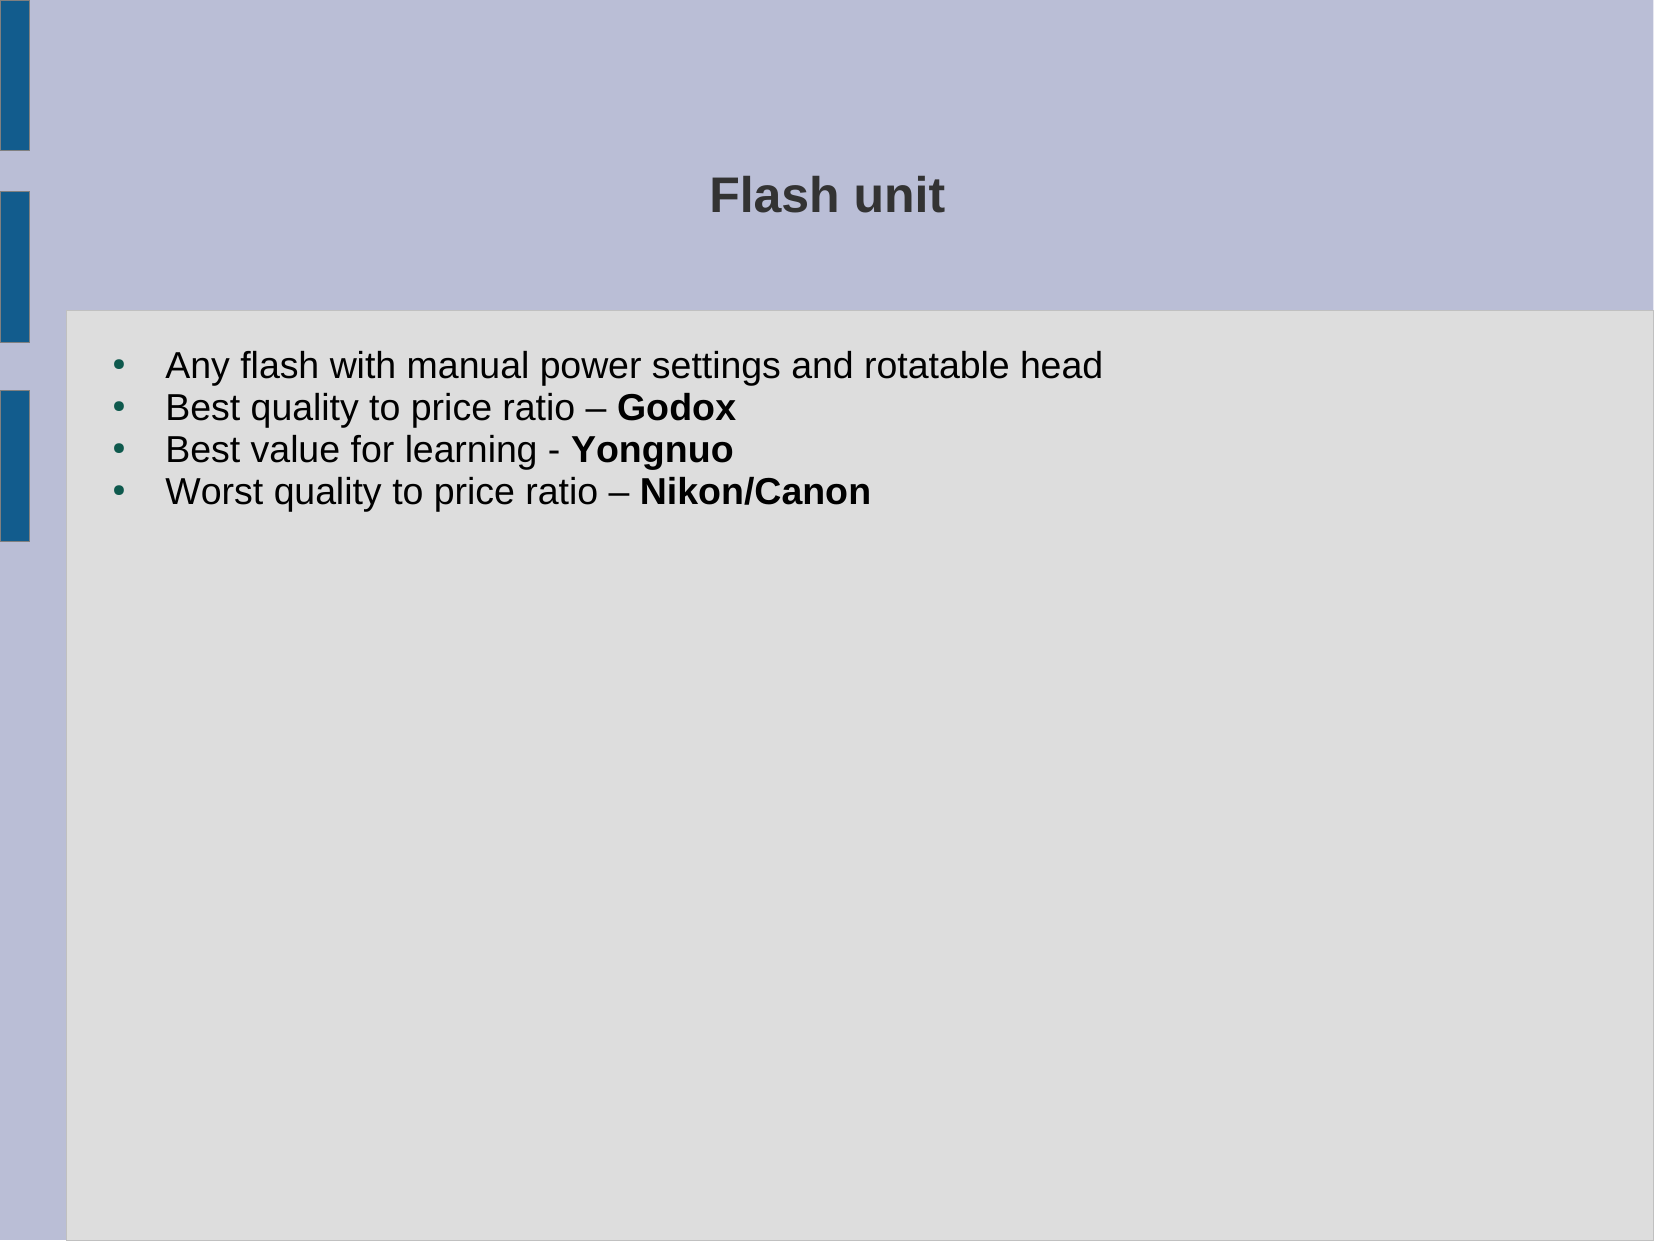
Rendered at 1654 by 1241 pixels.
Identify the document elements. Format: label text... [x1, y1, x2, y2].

list Any flash with manual power settings and rotatable head Best quality to price ratio – Godox Best value for learning - Yongnuo Worst quality to price ratio – Nikon/Canon [94, 344, 1630, 1193]
title Flash unit [121, 91, 1534, 299]
